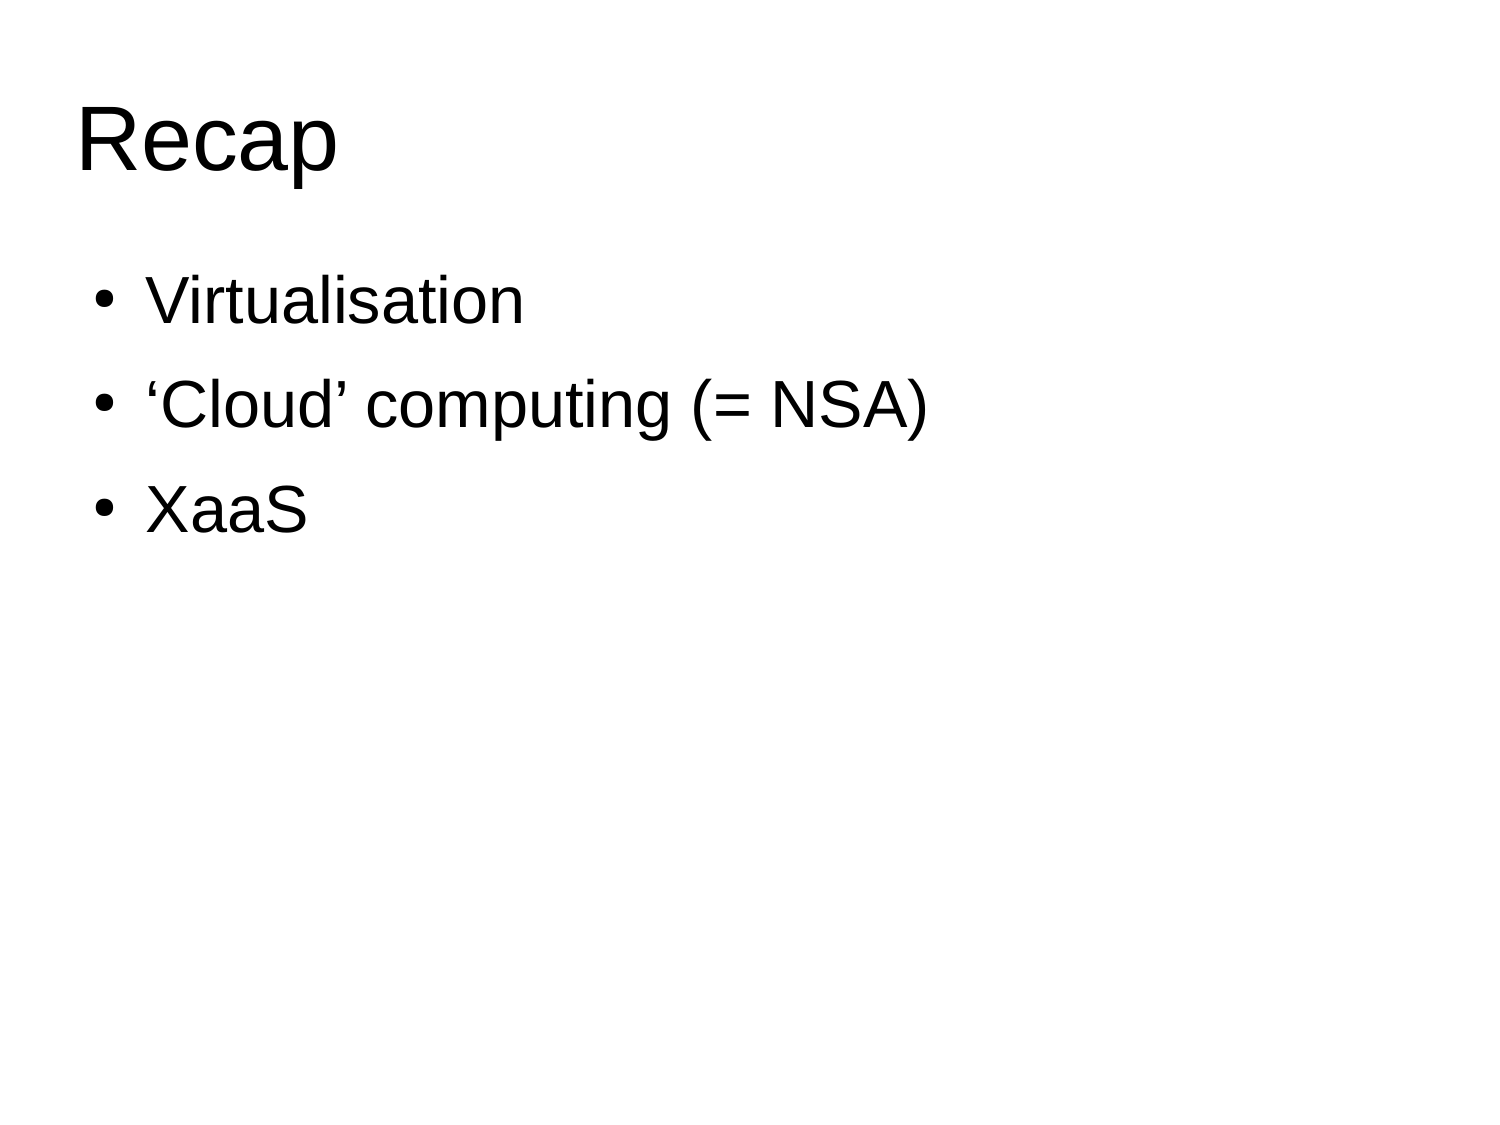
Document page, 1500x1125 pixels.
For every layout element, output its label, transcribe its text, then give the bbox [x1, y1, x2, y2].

list Virtualisation ‘Cloud’ computing (= NSA) XaaS [75, 263, 1425, 916]
title Recap [75, 44, 1425, 233]
